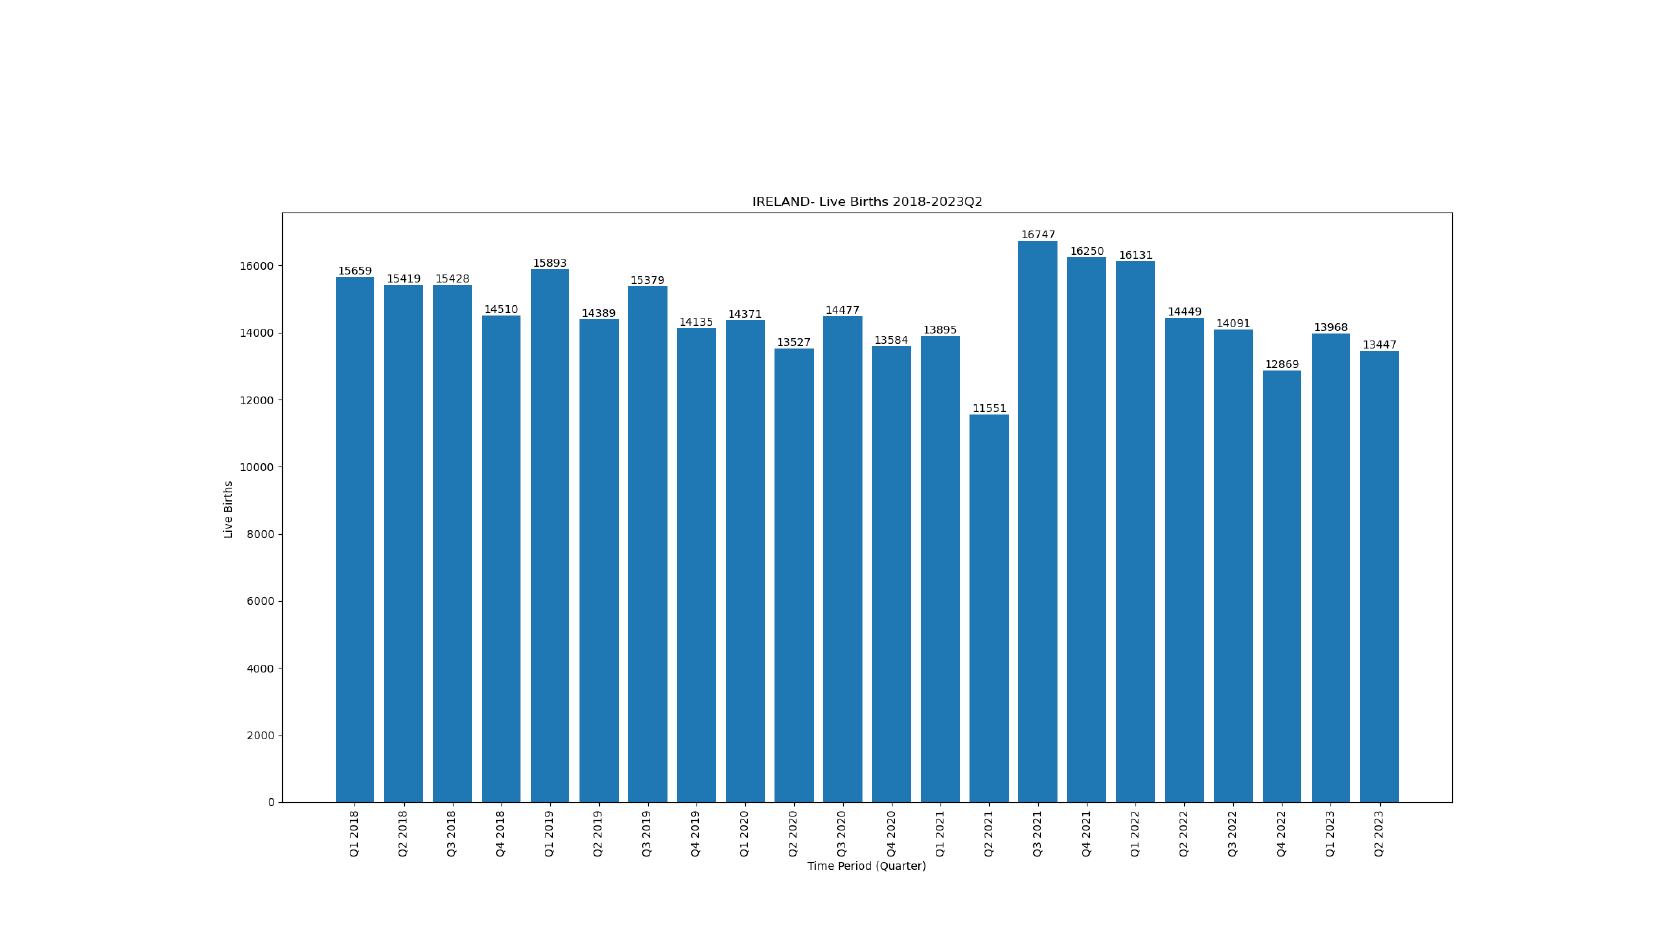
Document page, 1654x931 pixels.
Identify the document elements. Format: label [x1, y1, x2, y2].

picture [177, 146, 1477, 886]
